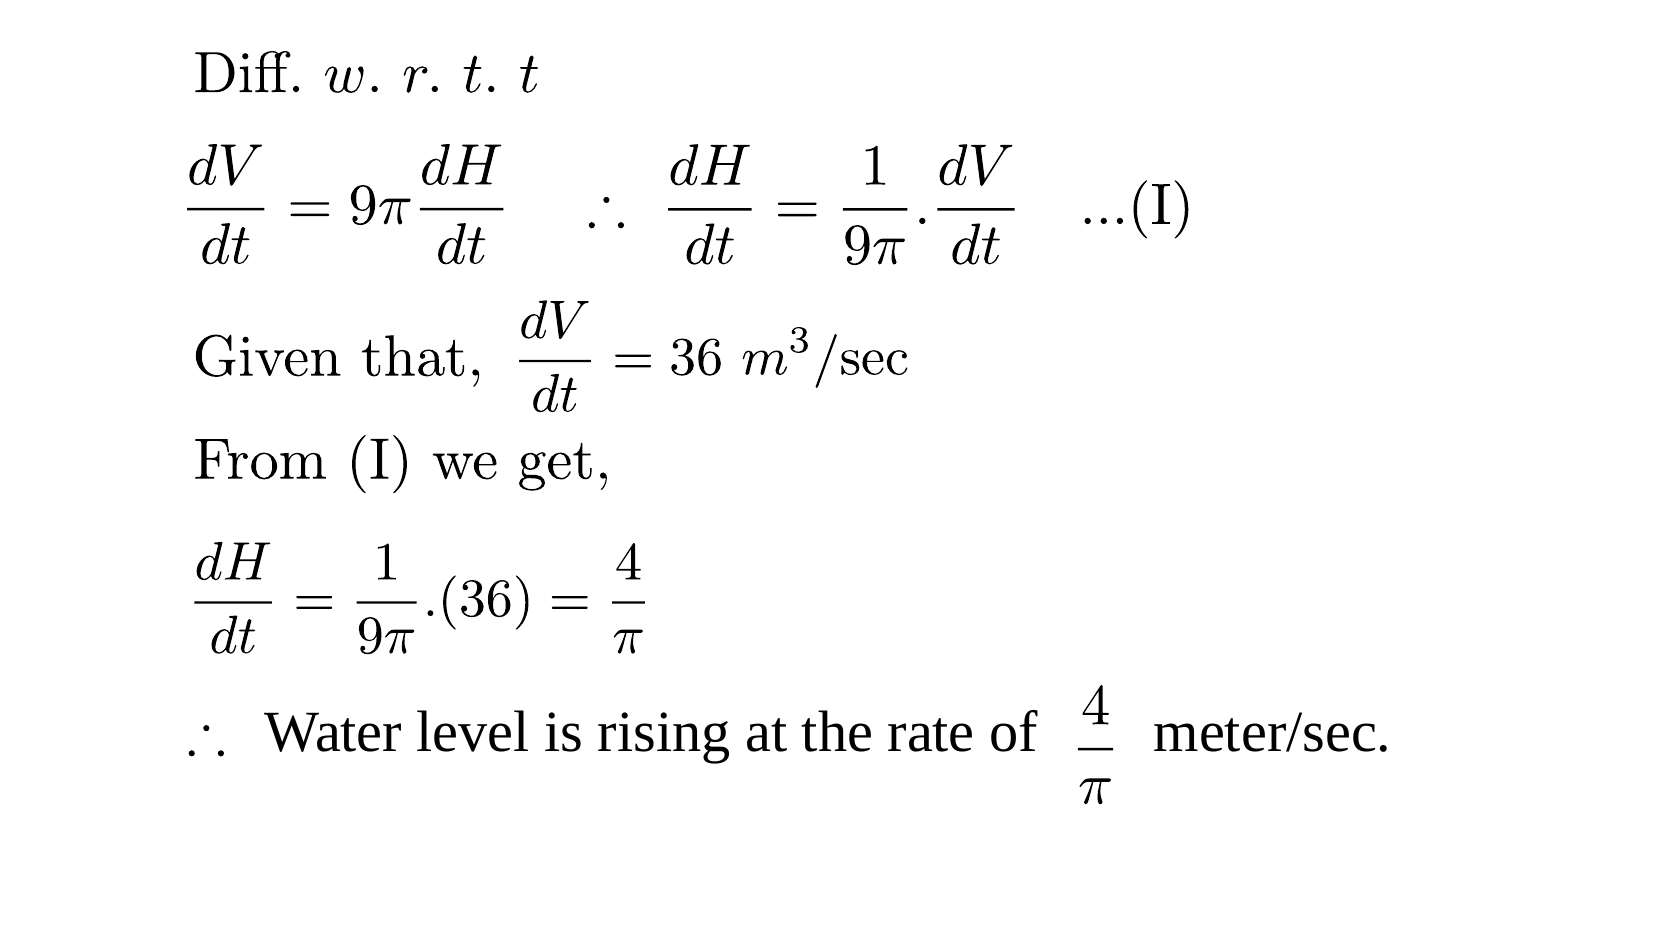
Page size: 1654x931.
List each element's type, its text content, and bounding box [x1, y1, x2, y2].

text_box [187, 143, 504, 265]
title Water level is rising at the rate of meter/sec. [47, 37, 1595, 902]
text_box [195, 435, 607, 494]
text_box [195, 334, 480, 387]
text_box [195, 51, 538, 93]
text_box [188, 725, 224, 757]
text_box [194, 541, 645, 655]
text_box [588, 144, 1189, 266]
text_box [519, 300, 908, 413]
text_box [1077, 684, 1114, 805]
